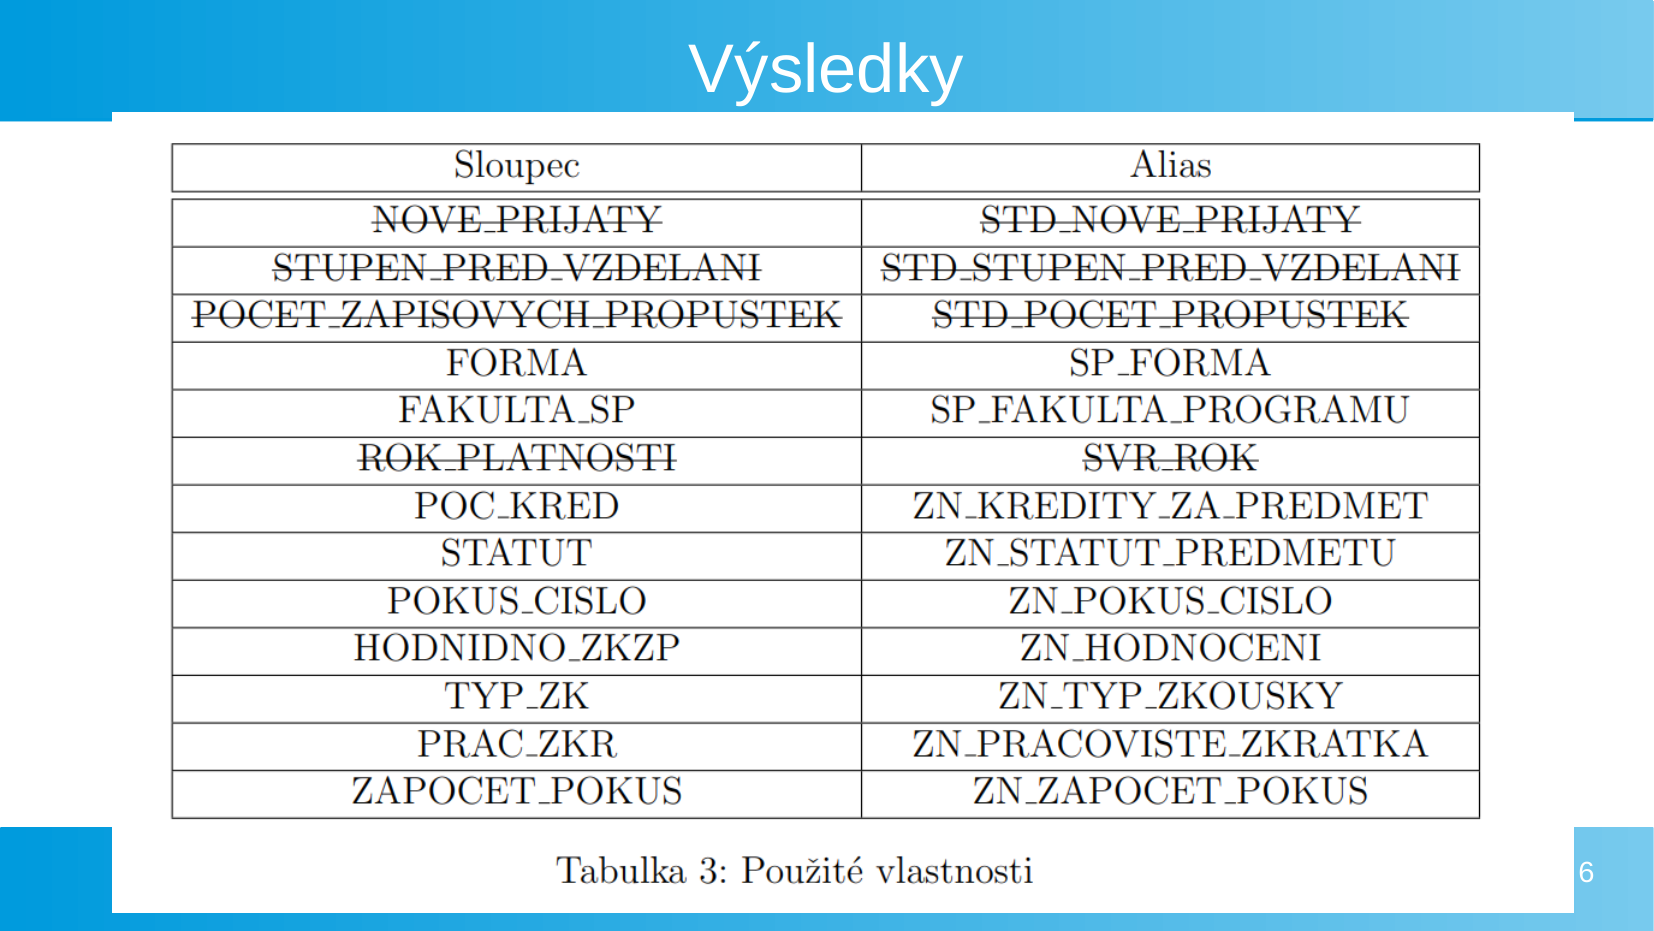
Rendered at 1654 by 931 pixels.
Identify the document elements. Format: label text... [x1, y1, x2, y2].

picture [112, 112, 1574, 913]
title Výsledky [59, 29, 1595, 108]
